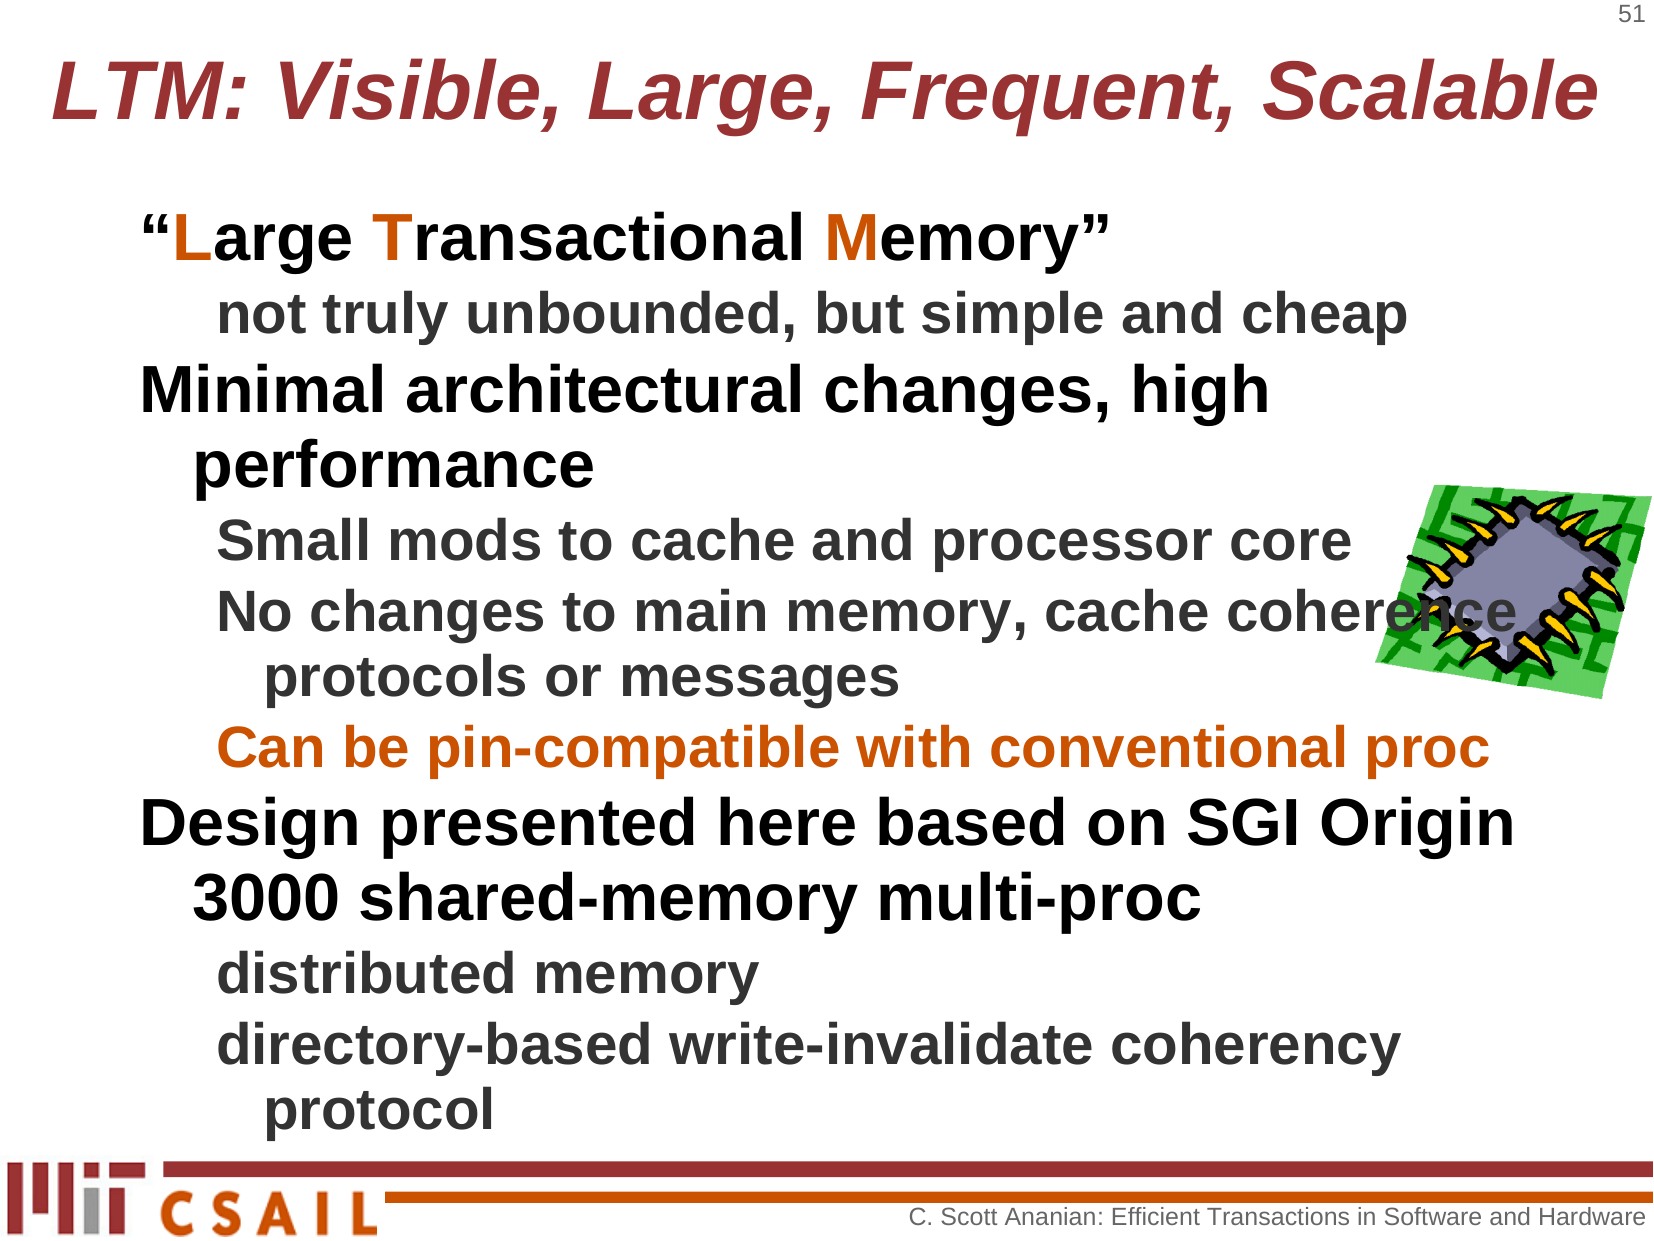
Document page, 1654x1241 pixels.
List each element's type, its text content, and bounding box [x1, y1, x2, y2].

list “Large Transactional Memory” not truly unbounded, but simple and cheap Minimal architectural changes, high performance Small mods to cache and processor core No changes to main memory, cache coherence protocols or messages Can be pin-compatible with conventional proc Design presented here based on SGI Origin 3000 shared-memory multi-proc distributed memory directory-based write-invalidate coherency protocol [121, 200, 1561, 1180]
title LTM: Visible, Large, Frequent, Scalable [20, 28, 1632, 154]
picture [0, 1155, 377, 1237]
picture [1561, 483, 1653, 700]
